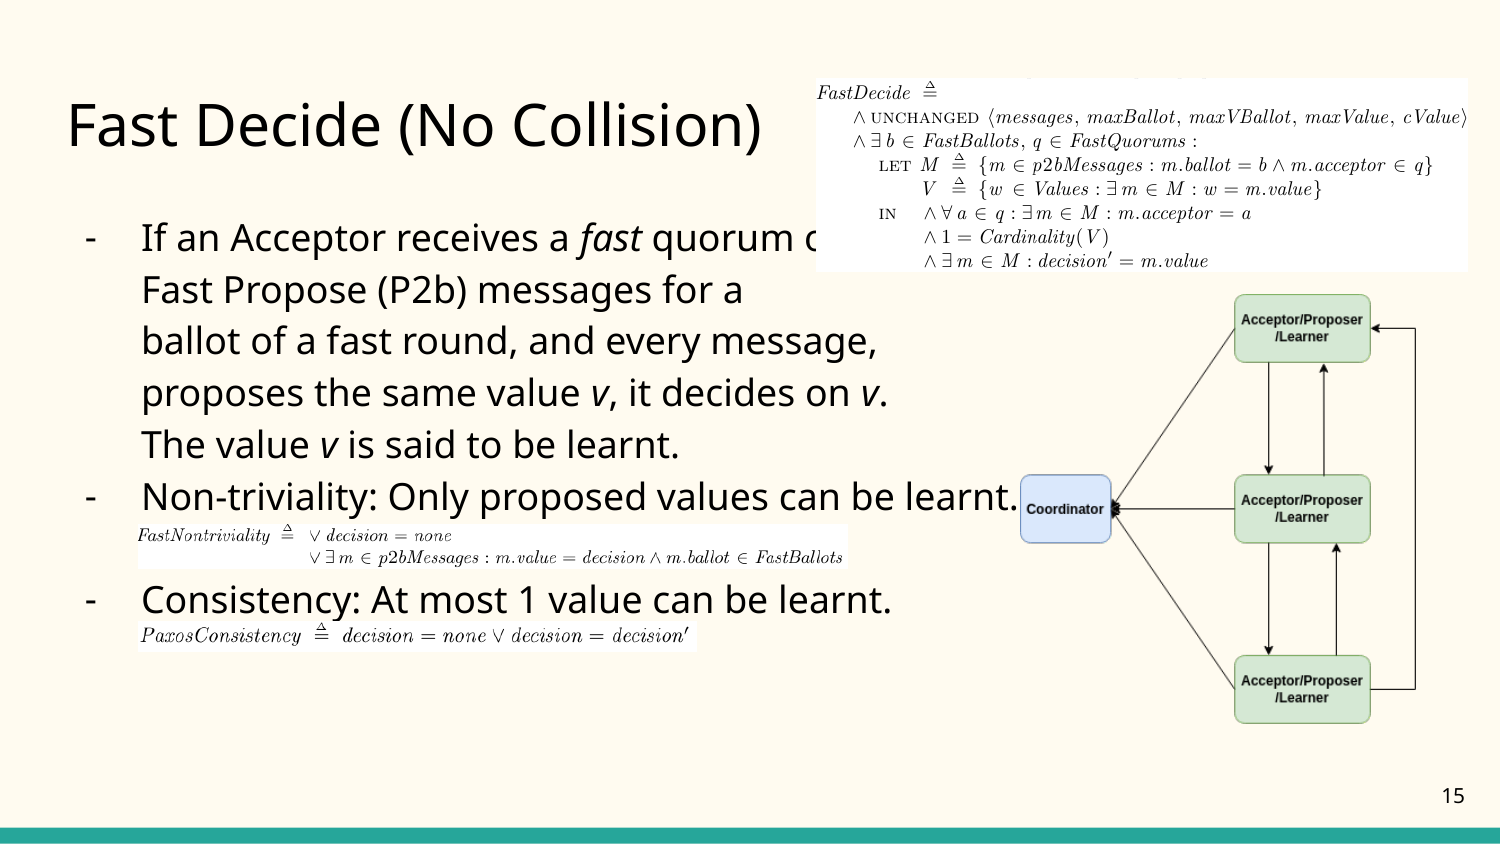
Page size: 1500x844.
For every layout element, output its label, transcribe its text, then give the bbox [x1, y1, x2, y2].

title Fast Decide (No Collision) [51, 72, 1449, 174]
picture [138, 524, 848, 569]
picture [1020, 294, 1425, 725]
picture [816, 78, 1468, 272]
slide_number <number> [1389, 764, 1480, 830]
picture [138, 621, 697, 652]
list If an Acceptor receives a fast quorum of Fast Propose (P2b) messages for a ballot of a fast round, and every message, proposes the same value v, it decides on v. The value v is said to be learnt. Non-triviality: Only proposed values can be learnt. Consistency: At most 1 value can be learnt. [51, 192, 1449, 750]
